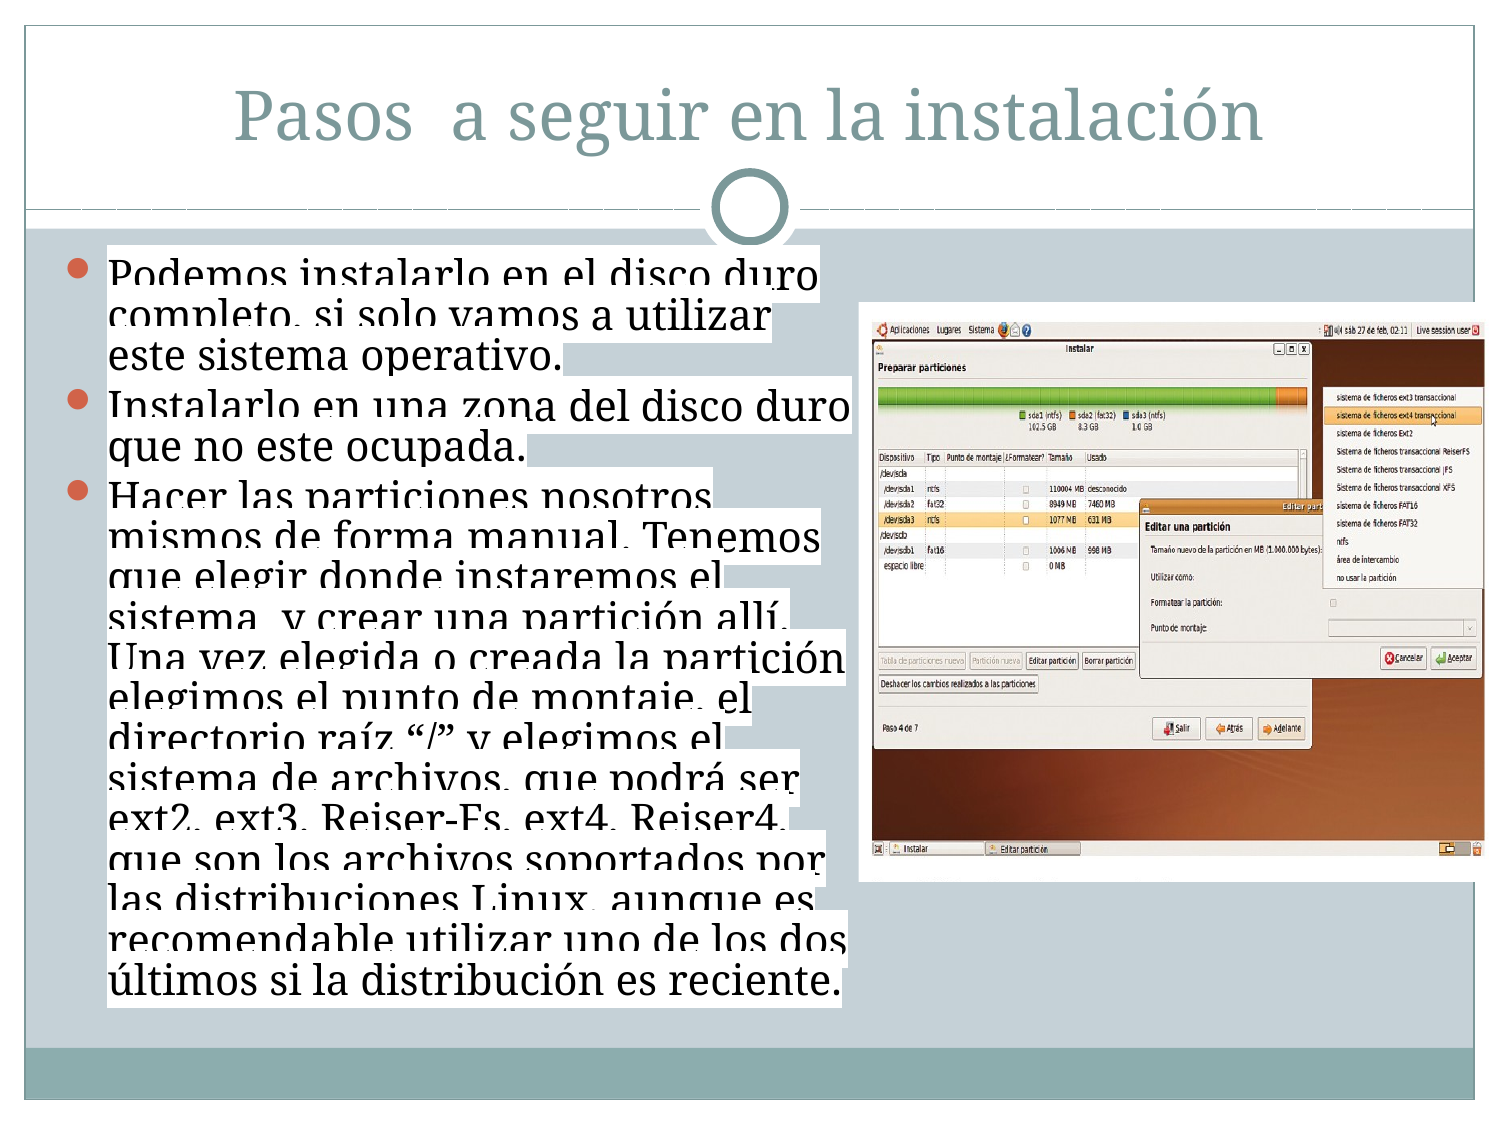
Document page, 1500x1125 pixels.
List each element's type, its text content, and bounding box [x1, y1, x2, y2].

title Pasos a seguir en la instalación [49, 37, 1450, 162]
picture [858, 302, 1500, 882]
list Podemos instalarlo en el disco duro completo, si solo vamos a utilizar este sistema operativo. Instalarlo en una zona del disco duro que no este ocupada. Hacer las particiones nosotros mismos de forma manual. Tenemos que elegir donde instaremos el sistema y crear una partición allí. Una vez elegida o creada la partición elegimos el punto de montaje, el directorio raíz “/” y elegimos el sistema de archivos, que podrá ser ext2, ext3. Reiser-Fs, ext4, Reiser4, que son los archivos soportados por las distribuciones Linux, aunque es recomendable utilizar uno de los dos últimos si la distribución es reciente. [49, 250, 869, 1047]
